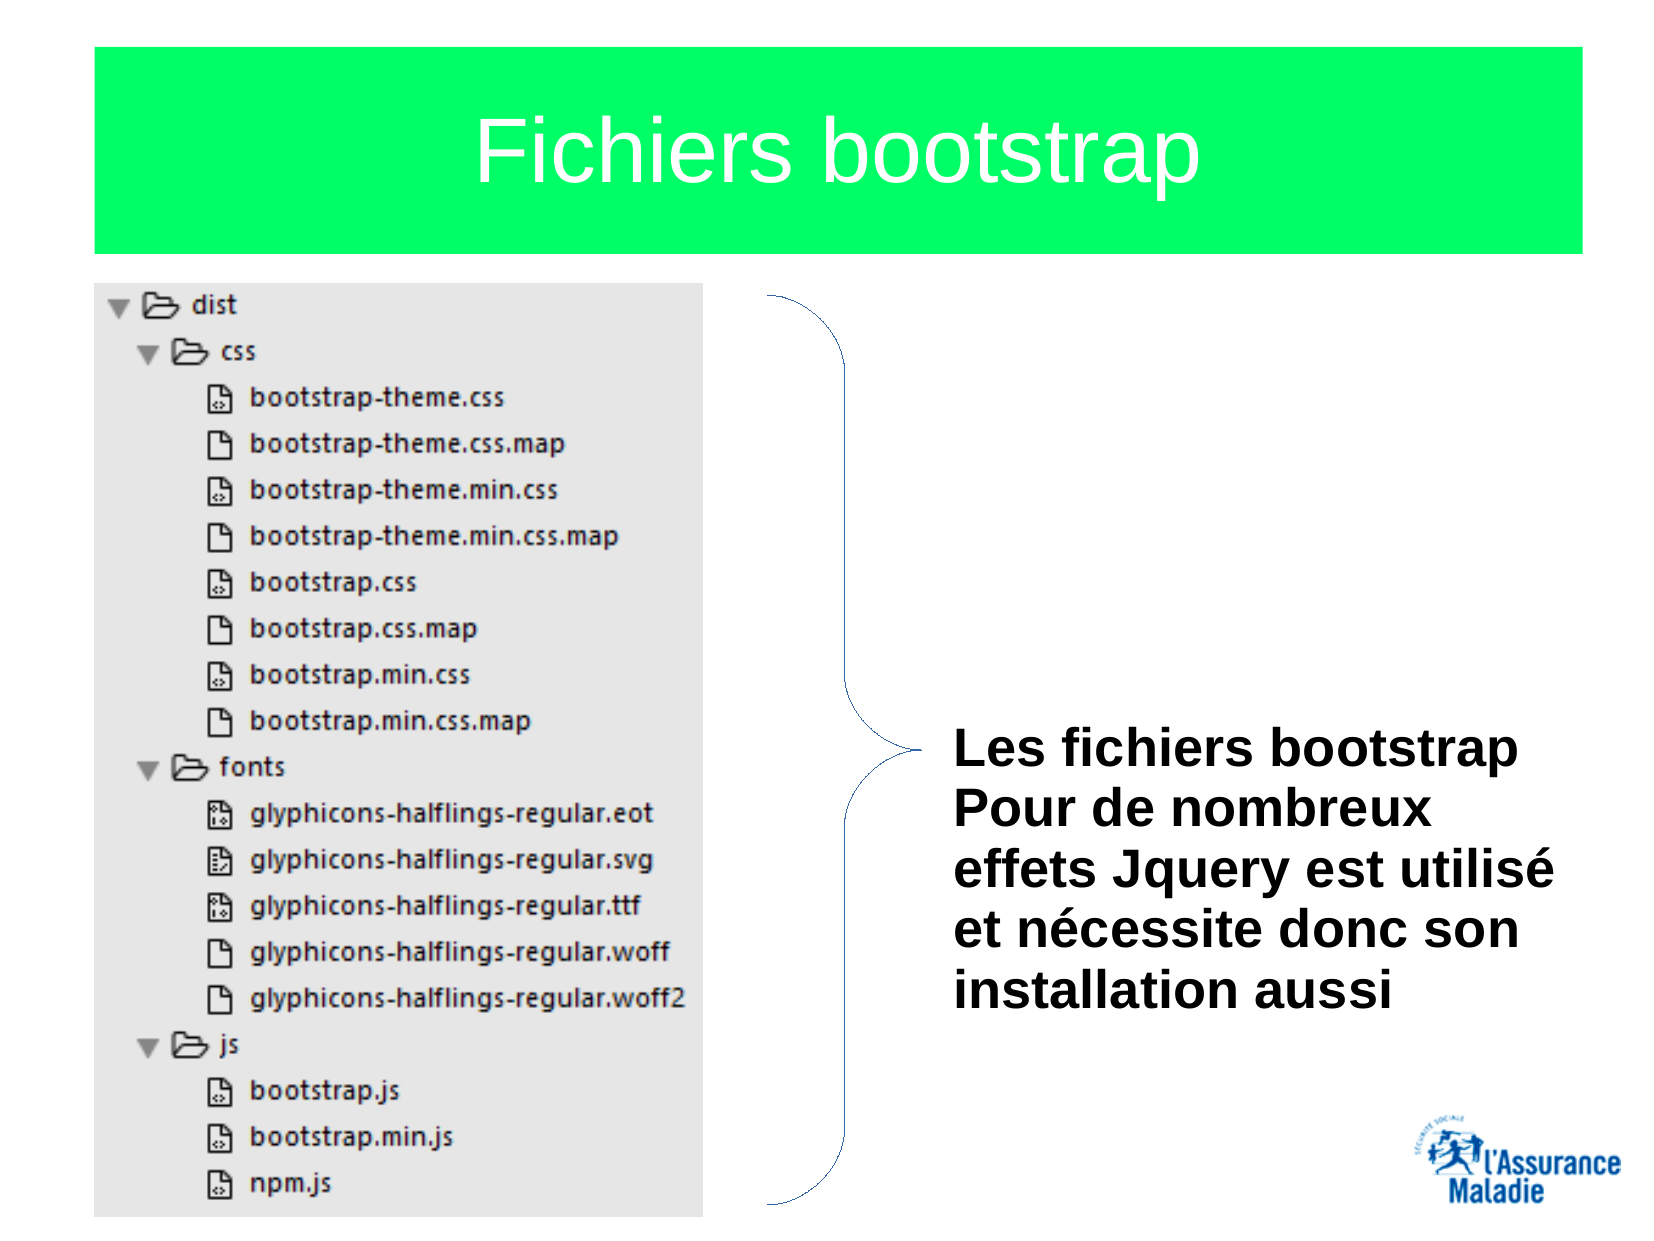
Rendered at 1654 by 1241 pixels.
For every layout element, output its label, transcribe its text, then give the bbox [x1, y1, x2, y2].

text_box Les fichiers bootstrap Pour de nombreux effets Jquery est utilisé et nécessite donc son installation aussi [938, 709, 1589, 1028]
picture [94, 283, 703, 1217]
title Fichiers bootstrap [94, 46, 1583, 254]
picture [1393, 1111, 1621, 1205]
